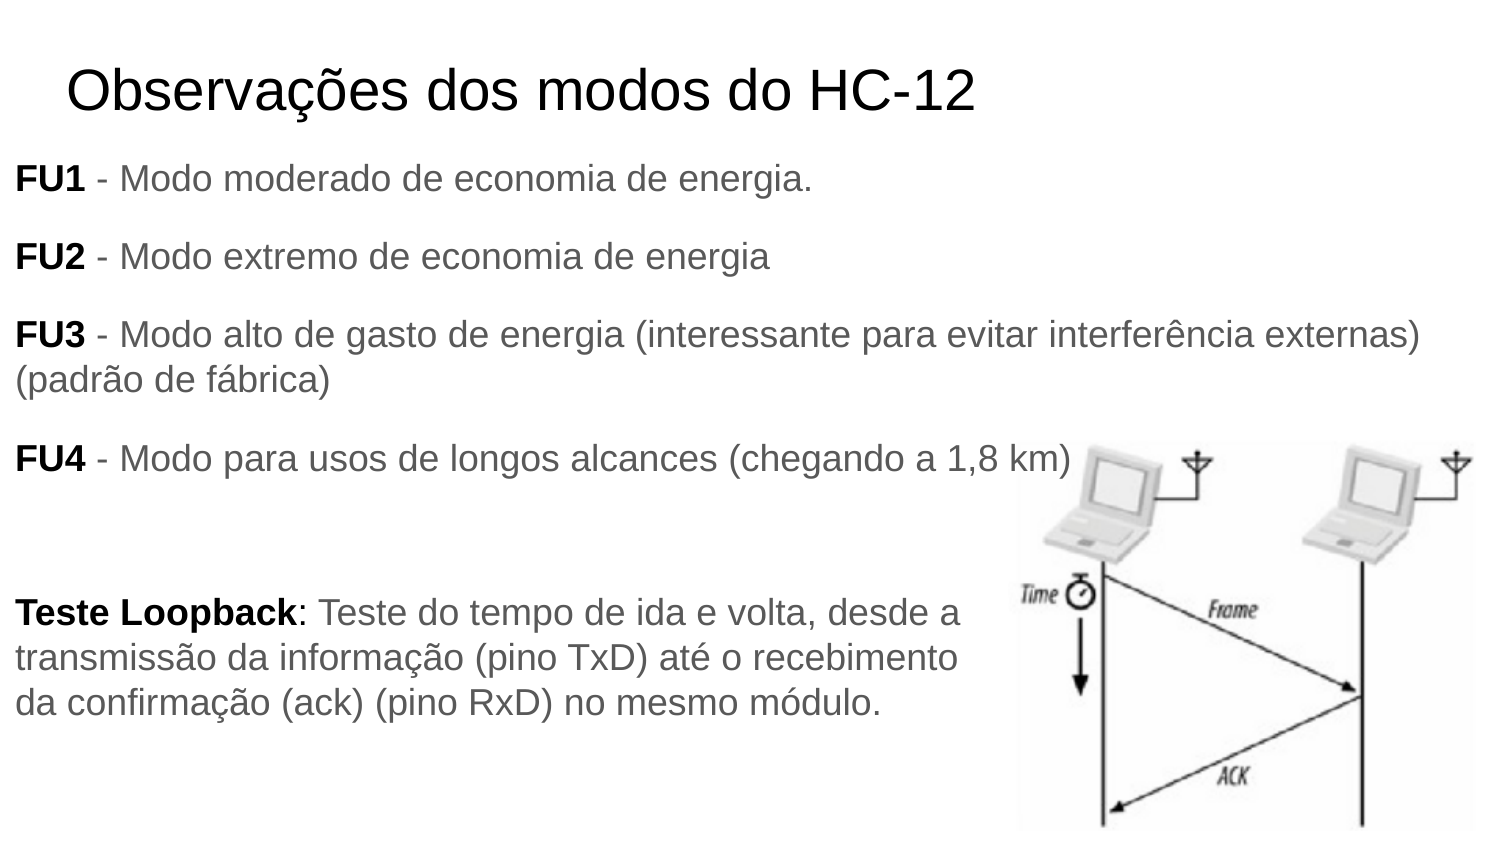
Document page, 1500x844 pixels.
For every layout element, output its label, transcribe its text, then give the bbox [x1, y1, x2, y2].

text_box Teste Loopback: Teste do tempo de ida e volta, desde a transmissão da informação (pino TxD) até o recebimento da confirmação (ack) (pino RxD) no mesmo módulo. [0, 573, 996, 756]
picture [1008, 427, 1477, 831]
list FU1 - Modo moderado de economia de energia. FU2 - Modo extremo de economia de energia FU3 - Modo alto de gasto de energia (interessante para evitar interferência externas) (padrão de fábrica) FU4 - Modo para usos de longos alcances (chegando a 1,8 km) [0, 138, 1475, 542]
title Observações dos modos do HC-12 [51, 36, 1449, 131]
